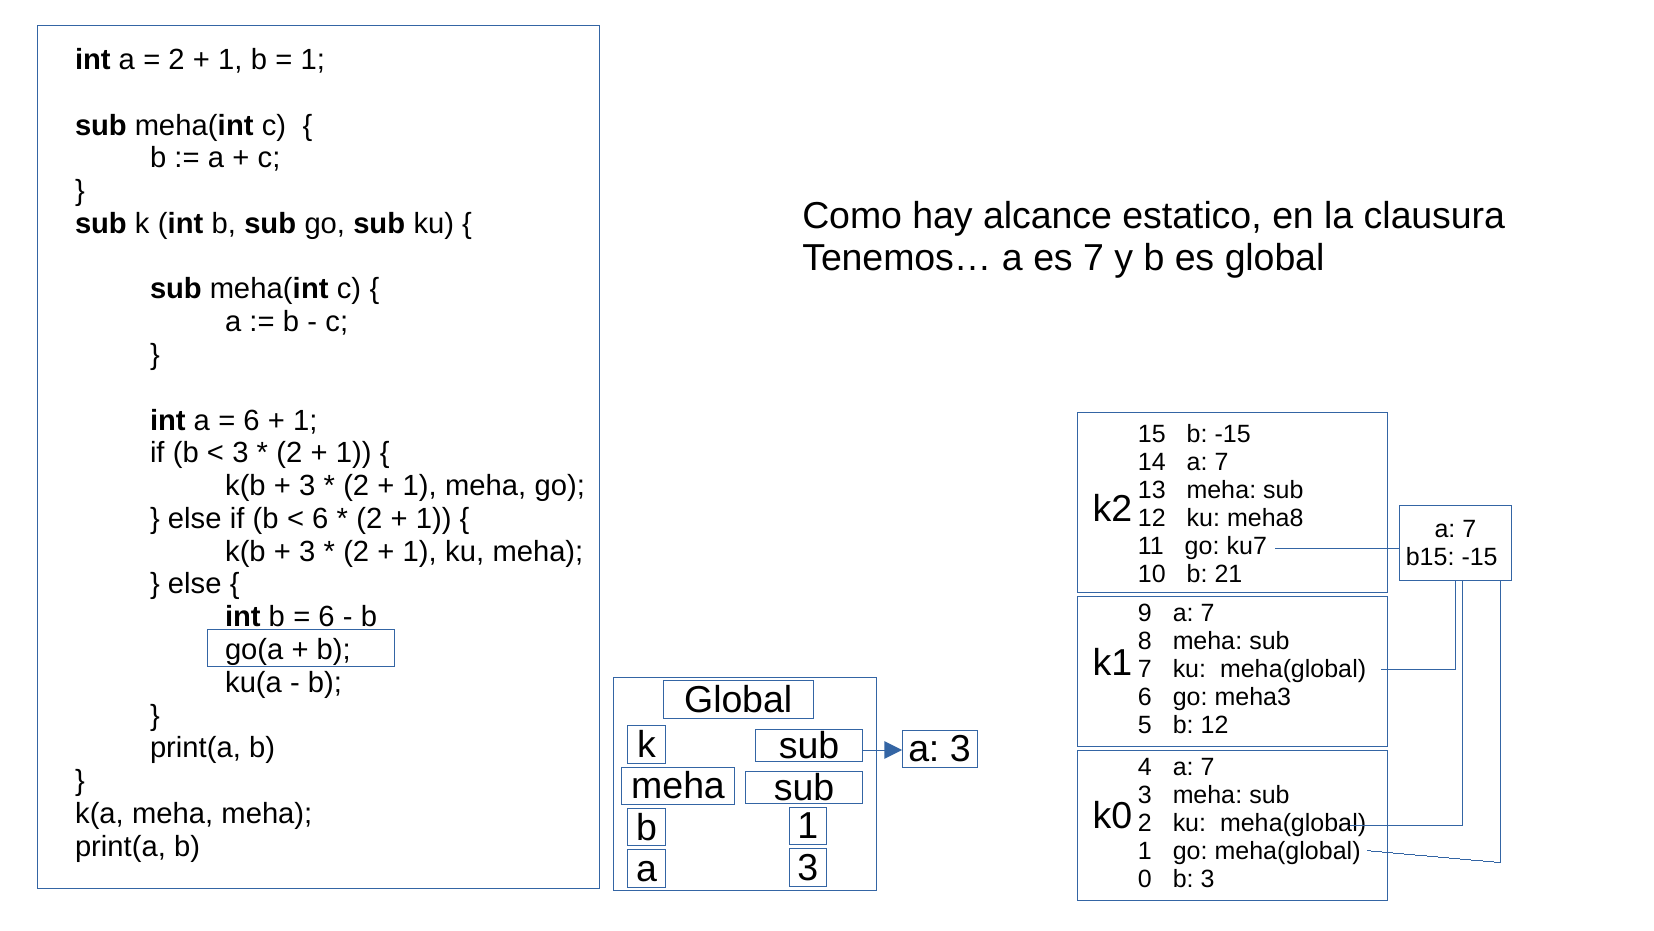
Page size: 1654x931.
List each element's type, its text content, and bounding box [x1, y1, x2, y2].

text_box k [627, 725, 666, 764]
text_box meha [621, 767, 735, 805]
text_box k2 [1077, 480, 1123, 538]
text_box Global [663, 680, 814, 719]
text_box a: 7 b15: -15 [1399, 505, 1512, 581]
text_box 1 [789, 807, 827, 845]
text_box k0 [1077, 787, 1123, 845]
text_box Como hay alcance estatico, en la clausura Tenemos… a es 7 y b es global [787, 187, 1521, 287]
text_box k1 [1077, 634, 1123, 691]
text_box b [627, 808, 666, 846]
text_box 9 a: 7 8 meha: sub 7 ku: meha(global) 6 go: meha3 5 b: 12 [1123, 593, 1382, 747]
text_box a [627, 849, 666, 888]
subtitle int a = 2 + 1, b = 1; sub meha(int c) { b := a + c; } sub k (int b, sub go, sub ku) { sub meha(int c) { a := b - c; } int a = 6 + 1; if (b < 3 * (2 + 1)) { k(b + 3 * (2 + 1), meha, go); } else if (b < 6 * (2 + 1)) { k(b + 3 * (2 + 1), ku, meha); } else { int b = 6 - b go(a + b); ku(a - b); } print(a, b) } k(a, meha, meha); print(a, b) [75, 43, 638, 863]
text_box a: 3 [902, 730, 978, 768]
text_box 15 b: -15 14 a: 7 13 meha: sub 12 ku: meha8 11 go: ku7 10 b: 21 [1123, 412, 1319, 596]
text_box 3 [789, 848, 827, 887]
text_box 4 a: 7 3 meha: sub 2 ku: meha(global) 1 go: meha(global) 0 b: 3 [1123, 747, 1382, 901]
text_box sub [745, 771, 863, 804]
text_box sub [755, 729, 863, 762]
